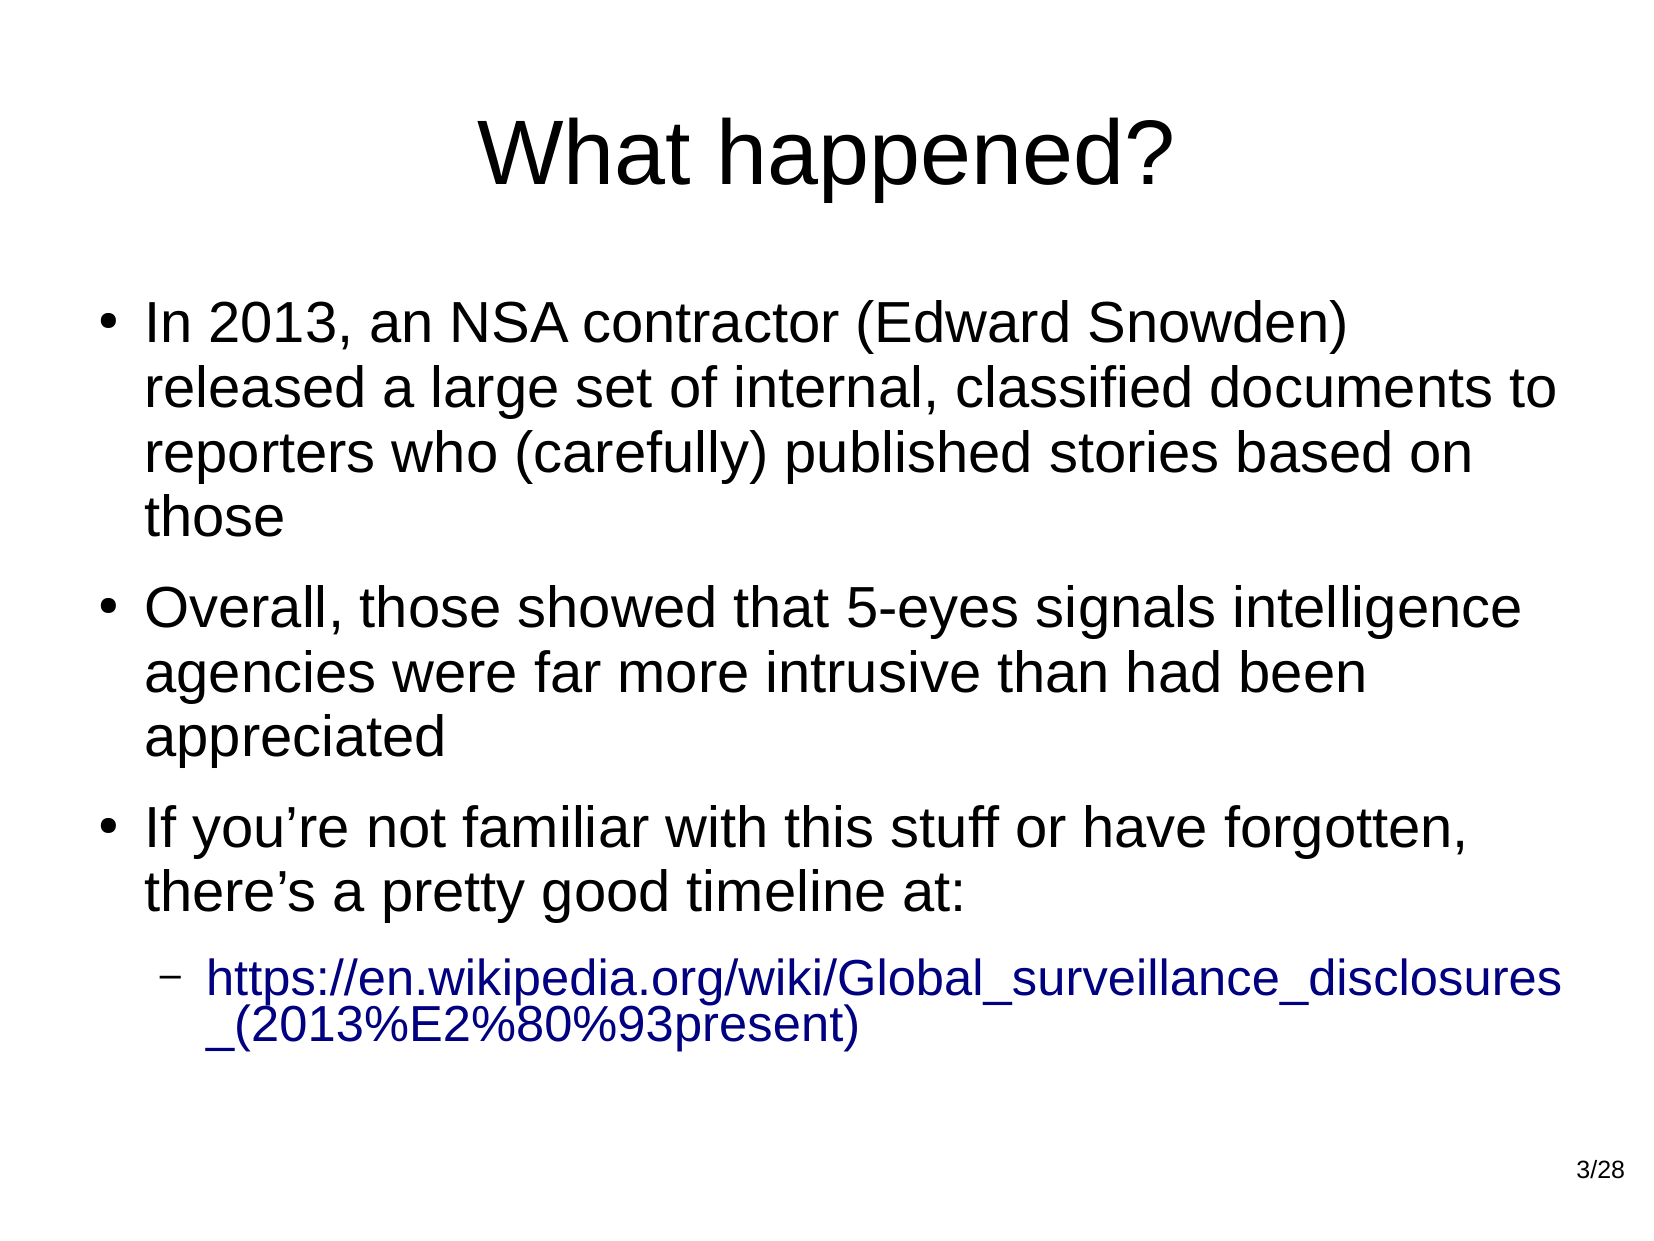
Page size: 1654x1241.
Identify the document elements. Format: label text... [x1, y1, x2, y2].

title What happened? [82, 49, 1571, 257]
list In 2013, an NSA contractor (Edward Snowden) released a large set of internal, classified documents to reporters who (carefully) published stories based on those Overall, those showed that 5-eyes signals intelligence agencies were far more intrusive than had been appreciated If you’re not familiar with this stuff or have forgotten, there’s a pretty good timeline at: https://en.wikipedia.org/wiki/Global_surveillance_disclosures_(2013%E2%80%93present) [82, 290, 1571, 1010]
